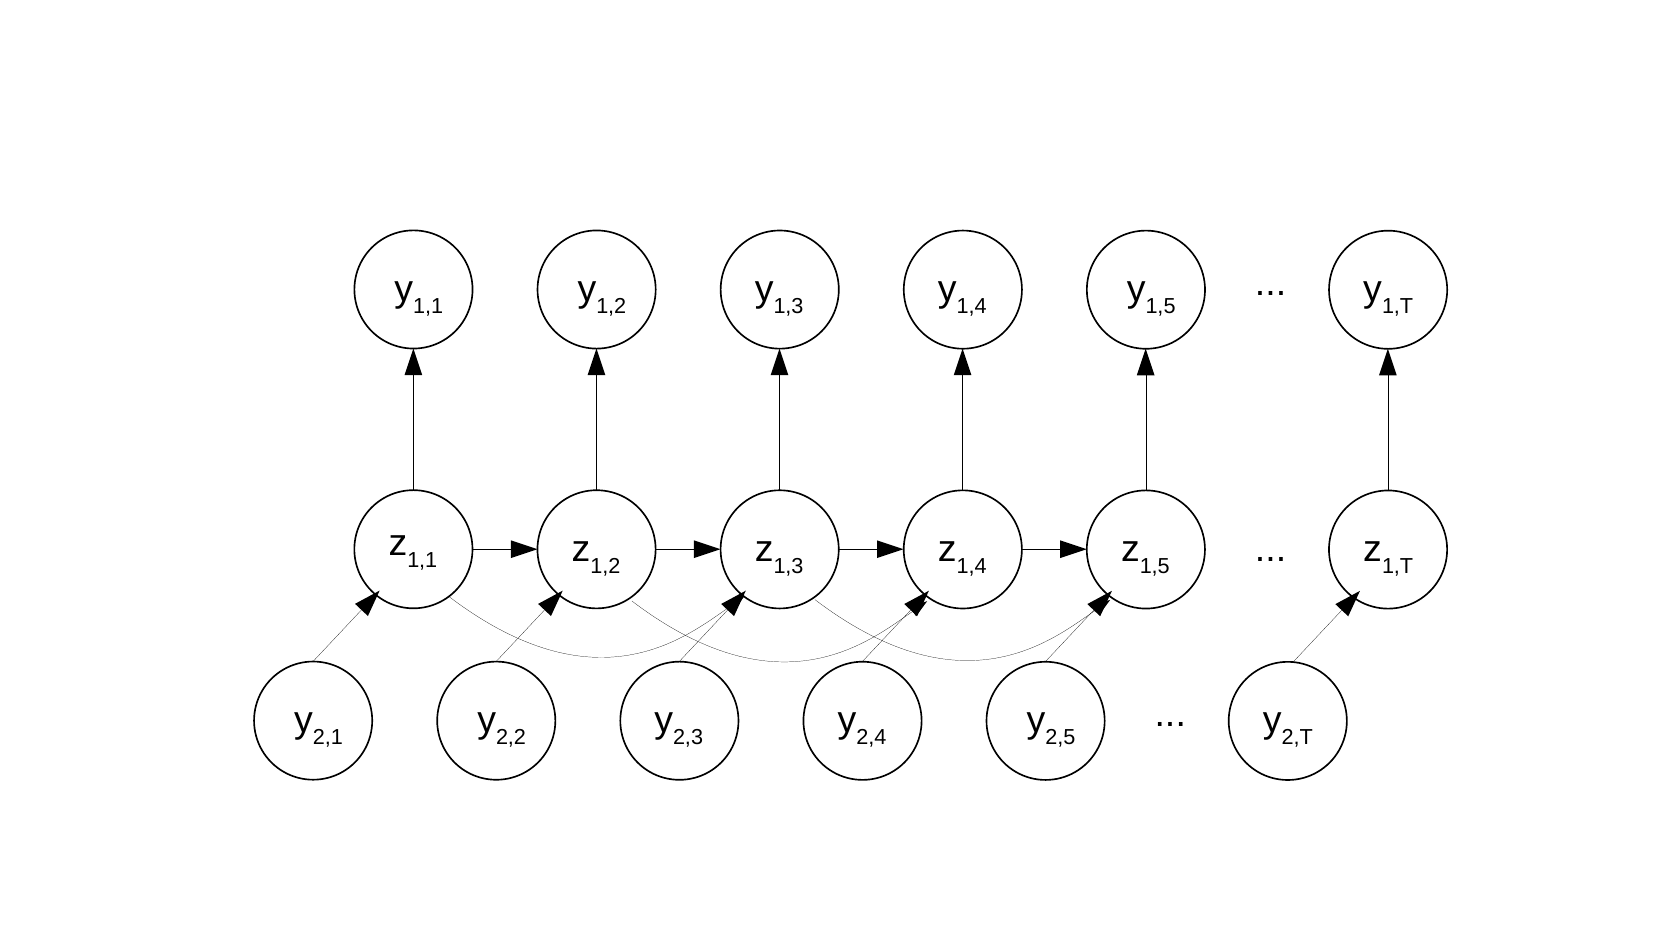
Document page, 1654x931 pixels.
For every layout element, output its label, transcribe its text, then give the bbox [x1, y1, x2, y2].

text_box y1,3 [740, 259, 819, 326]
text_box y1,5 [1112, 259, 1191, 326]
text_box y1,2 [562, 259, 642, 326]
text_box y2,5 [1011, 691, 1091, 757]
text_box z1,1 [373, 513, 461, 622]
text_box z1,2 [556, 519, 636, 586]
text_box z1,4 [923, 519, 1002, 586]
text_box y2,T [1248, 691, 1328, 757]
text_box y2,1 [279, 691, 358, 757]
text_box z1,T [1348, 519, 1429, 586]
text_box ... [1240, 253, 1302, 311]
text_box z1,5 [1106, 519, 1185, 586]
text_box y1,1 [379, 259, 459, 326]
text_box ... [1240, 519, 1302, 577]
text_box y1,4 [923, 259, 1002, 326]
text_box y1,T [1348, 259, 1429, 326]
text_box y2,2 [462, 691, 541, 757]
text_box y2,3 [639, 691, 719, 757]
text_box ... [1139, 685, 1201, 742]
text_box y2,4 [822, 691, 902, 757]
text_box z1,3 [740, 519, 819, 586]
